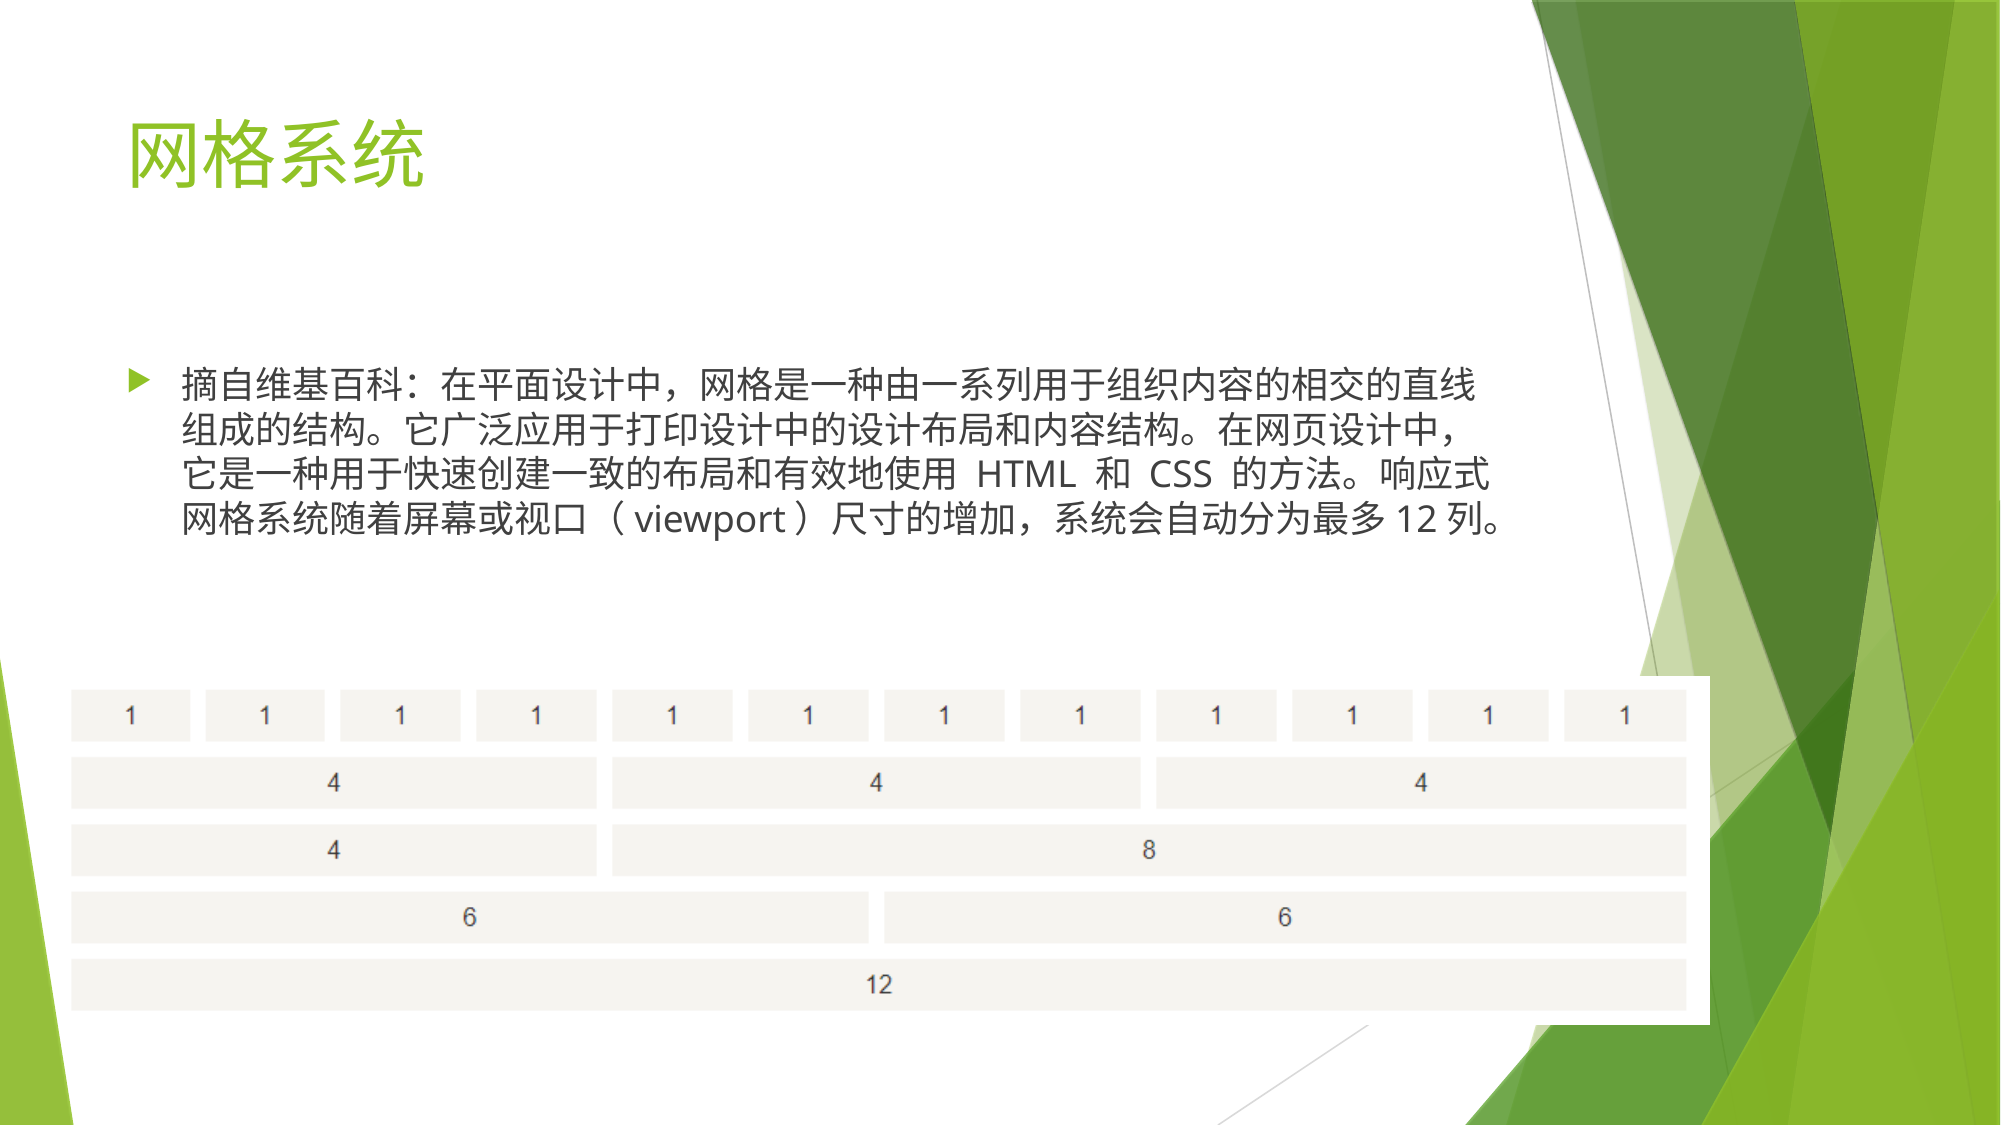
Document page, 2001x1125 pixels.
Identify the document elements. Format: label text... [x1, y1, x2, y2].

list 摘自维基百科：在平面设计中，网格是一种由一系列用于组织内容的相交的直线组成的结构。它广泛应用于打印设计中的设计布局和内容结构。在网页设计中，它是一种用于快速创建一致的布局和有效地使用 HTML 和 CSS 的方法。响应式网格系统随着屏幕或视口（viewport）尺寸的增加，系统会自动分为最多12列。 [111, 354, 1522, 563]
title 网格系统 [111, 99, 1522, 317]
picture [67, 676, 1710, 1025]
